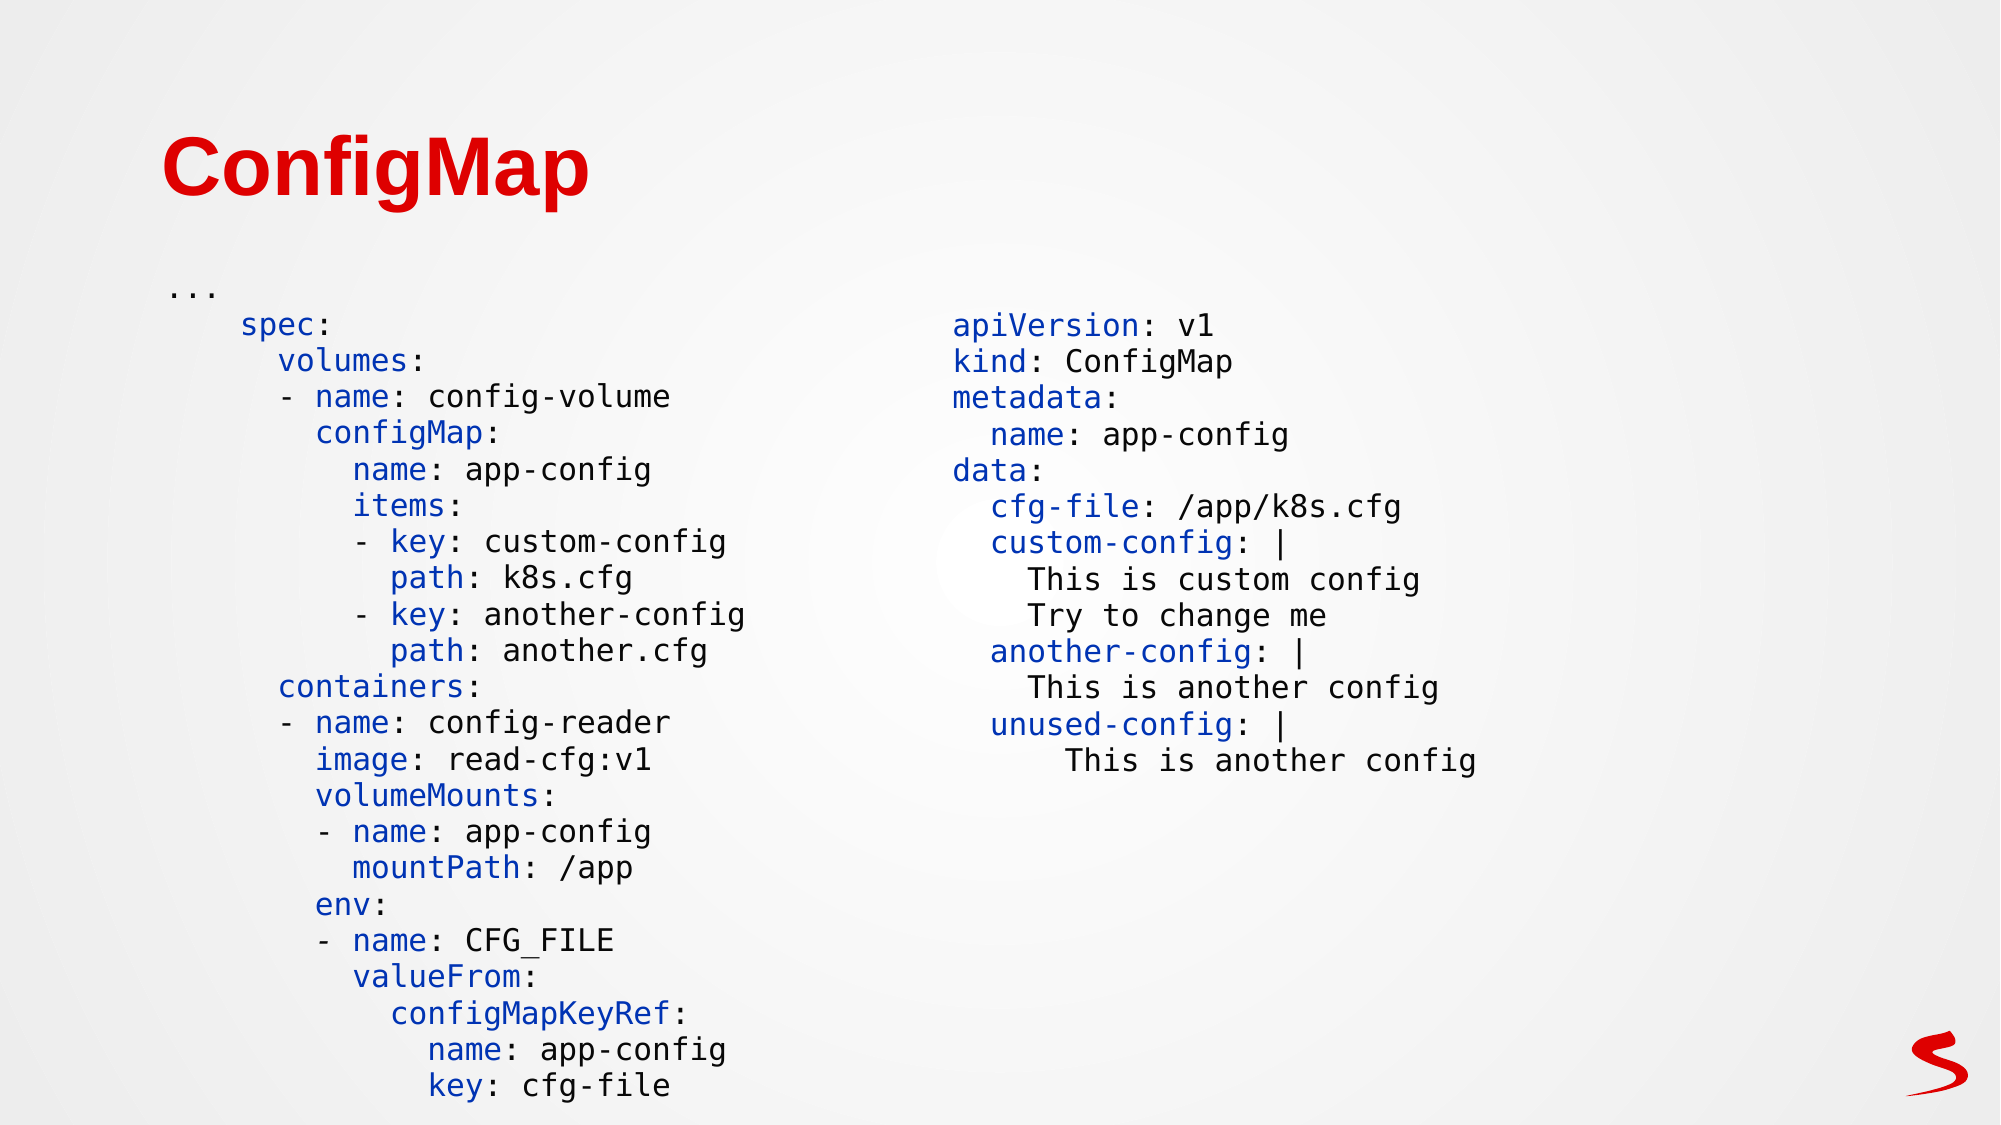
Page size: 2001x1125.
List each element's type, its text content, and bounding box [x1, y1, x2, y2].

text_box apiVersion: v1 kind: ConfigMap metadata: name: app-config data: cfg-file: /app/k8s.cfg custom-config: | This is custom config Try to change me another-config: | This is another config unused-config: | This is another config [937, 299, 1538, 895]
text_box ... spec: volumes: - name: config-volume configMap: name: app-config items: - key: custom-config path: k8s.cfg - key: another-config path: another.cfg containers: - name: config-reader image: read-cfg:v1 volumeMounts: - name: app-config mountPath: /app env: - name: CFG_FILE valueFrom: configMapKeyRef: name: app-config key: cfg-file [150, 262, 901, 1125]
text_box ConfigMap [146, 112, 1816, 229]
